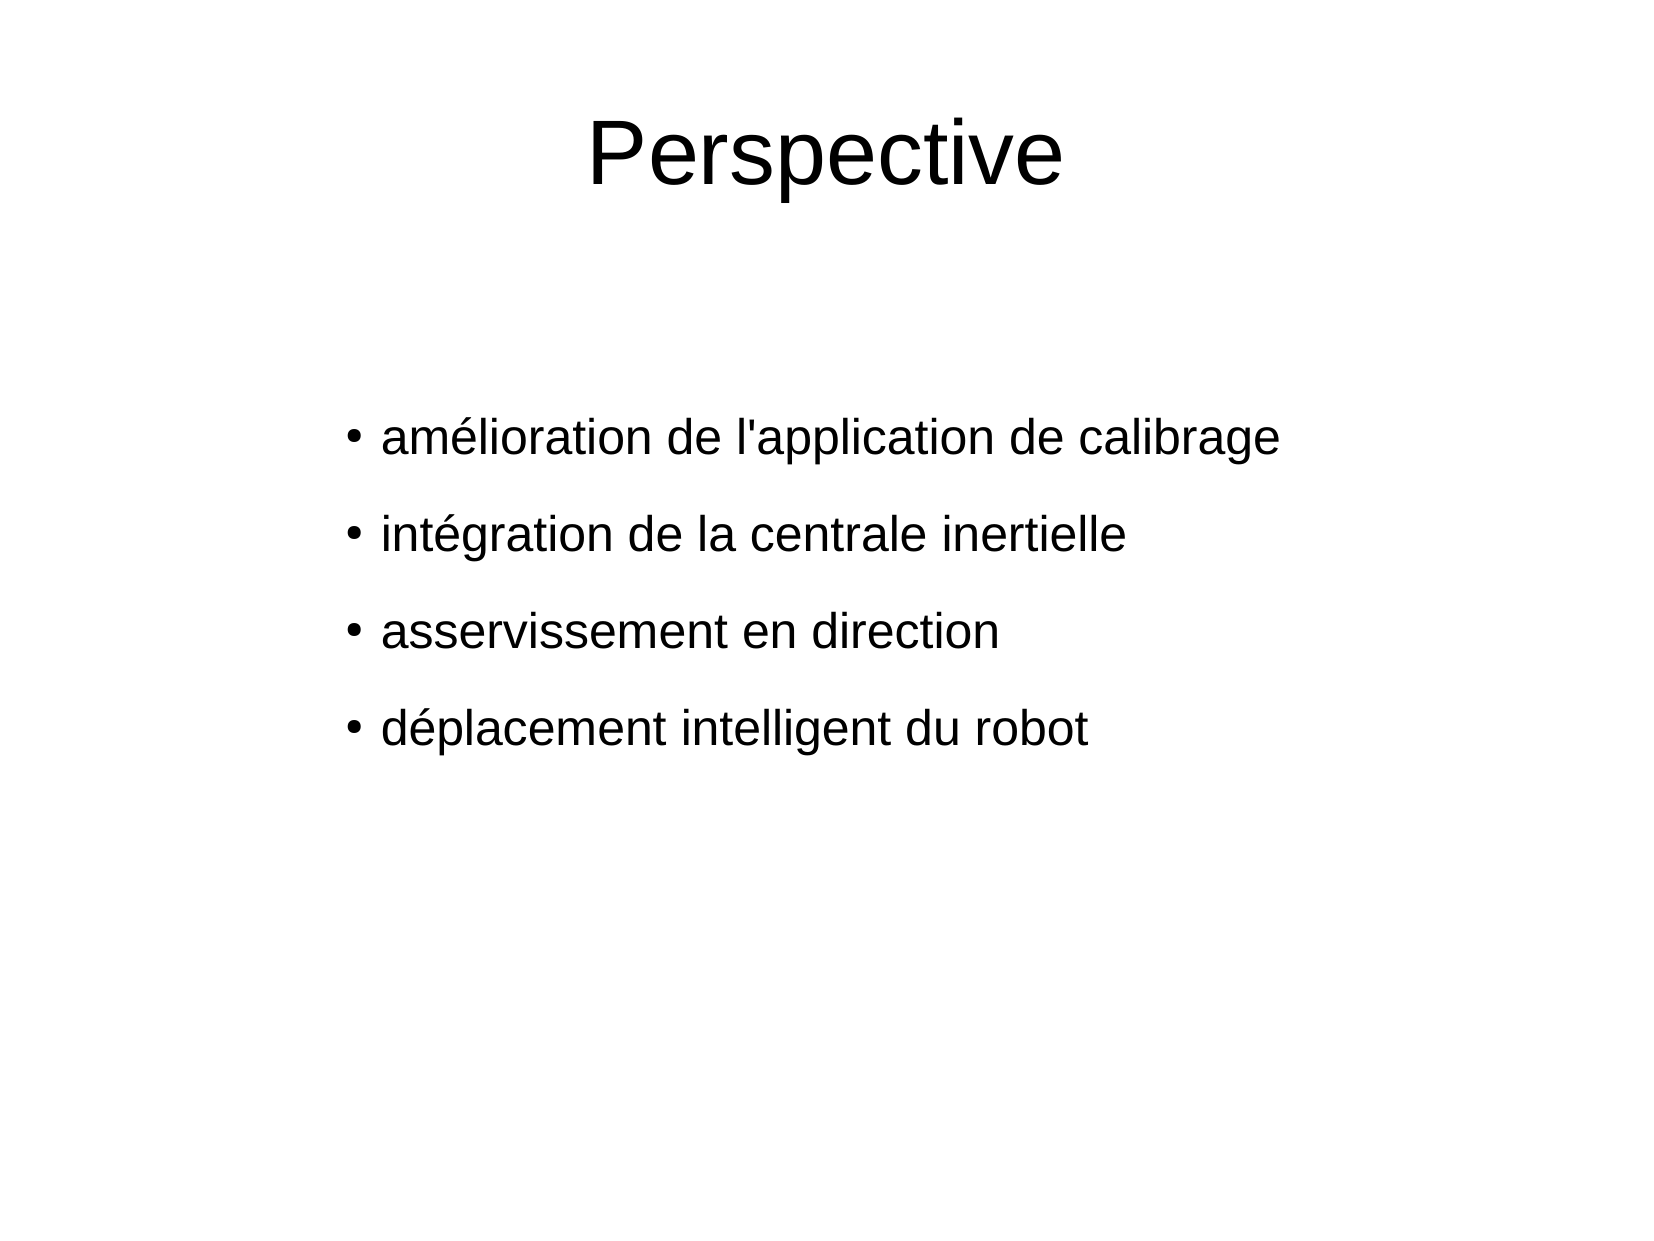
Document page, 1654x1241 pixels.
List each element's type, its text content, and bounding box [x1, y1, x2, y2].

text_box amélioration de l'application de calibrage intégration de la centrale inertielle asservissement en direction déplacement intelligent du robot [330, 401, 1297, 764]
title Perspective [82, 49, 1571, 257]
